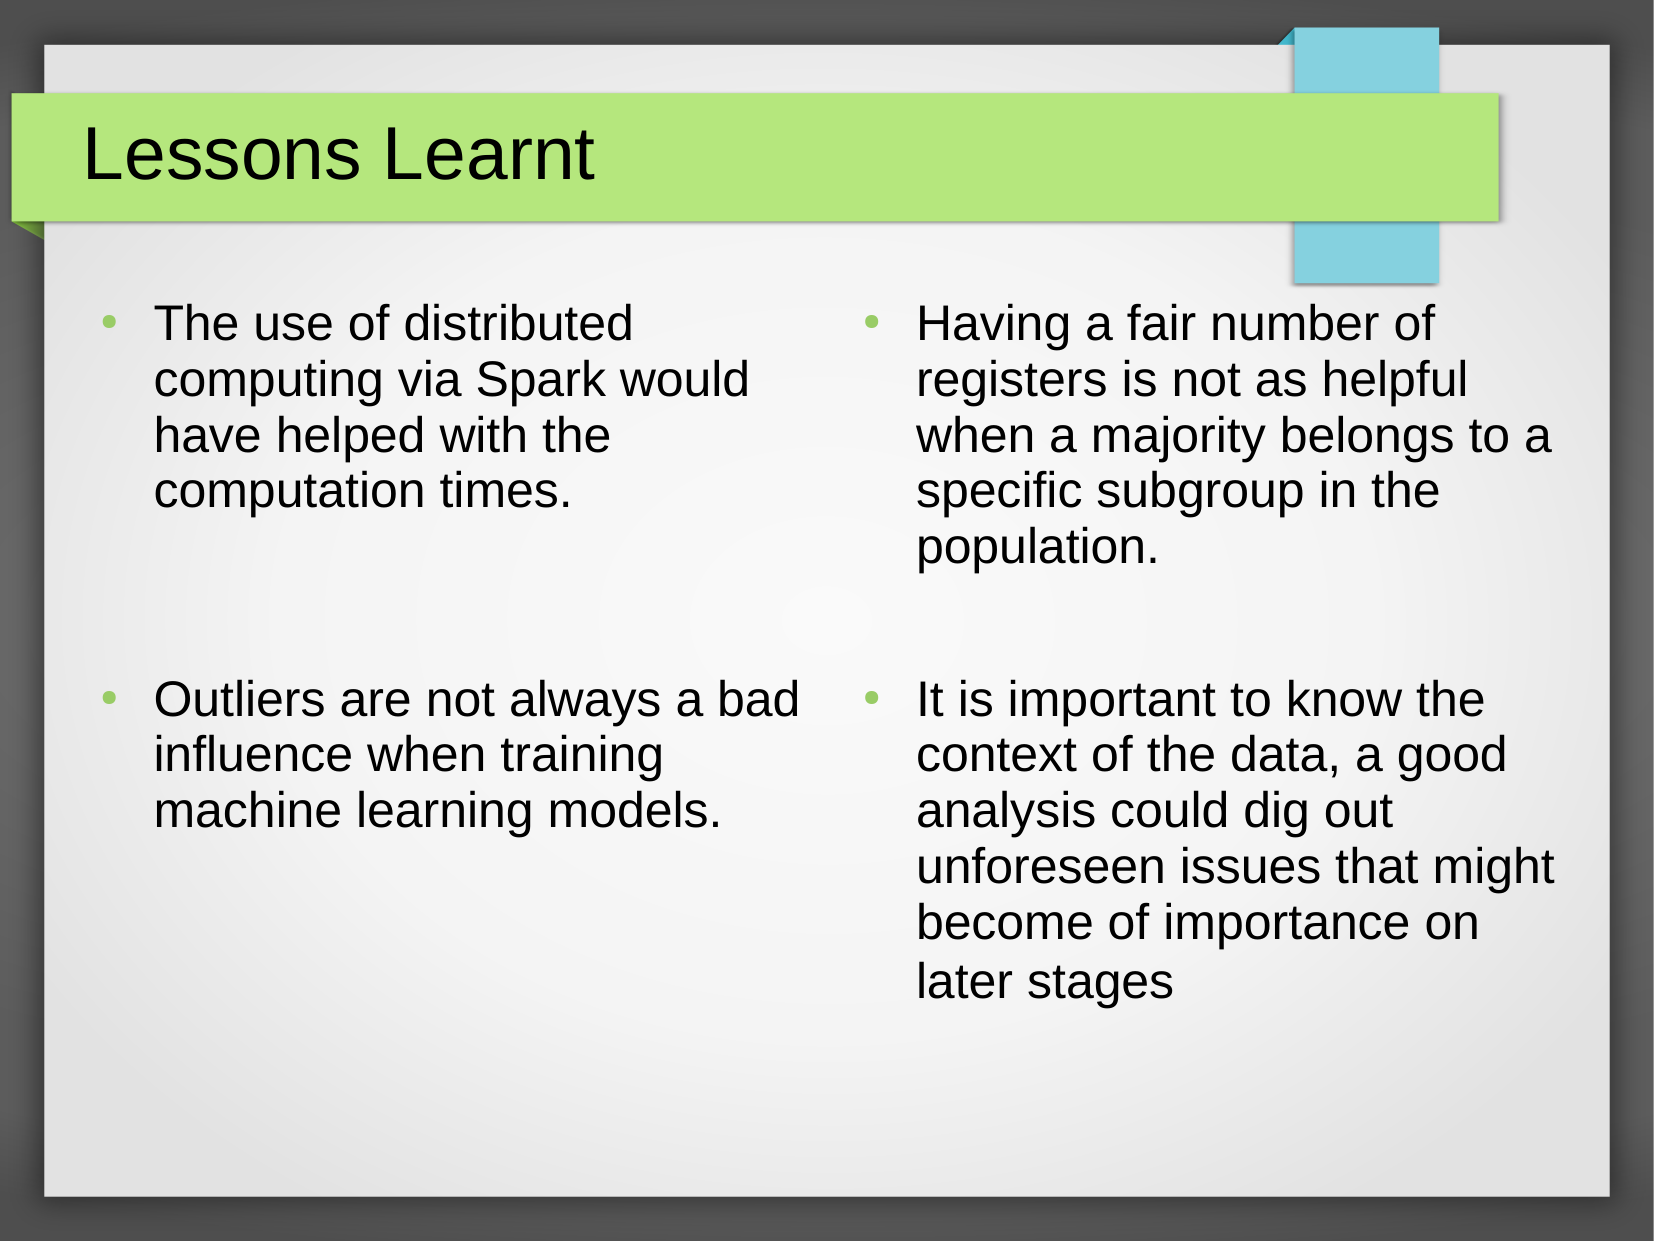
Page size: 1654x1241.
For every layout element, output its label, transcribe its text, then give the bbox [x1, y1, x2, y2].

list Having a fair number of registers is not as helpful when a majority belongs to a specific subgroup in the population. [845, 295, 1572, 639]
list It is important to know the context of the data, a good analysis could dig out unforeseen issues that might become of importance on later stages [845, 670, 1572, 1015]
title Lessons Learnt [82, 94, 1264, 213]
picture [0, 0, 1654, 1241]
list The use of distributed computing via Spark would have helped with the computation times. [82, 295, 809, 639]
list Outliers are not always a bad influence when training machine learning models. [82, 670, 809, 1015]
